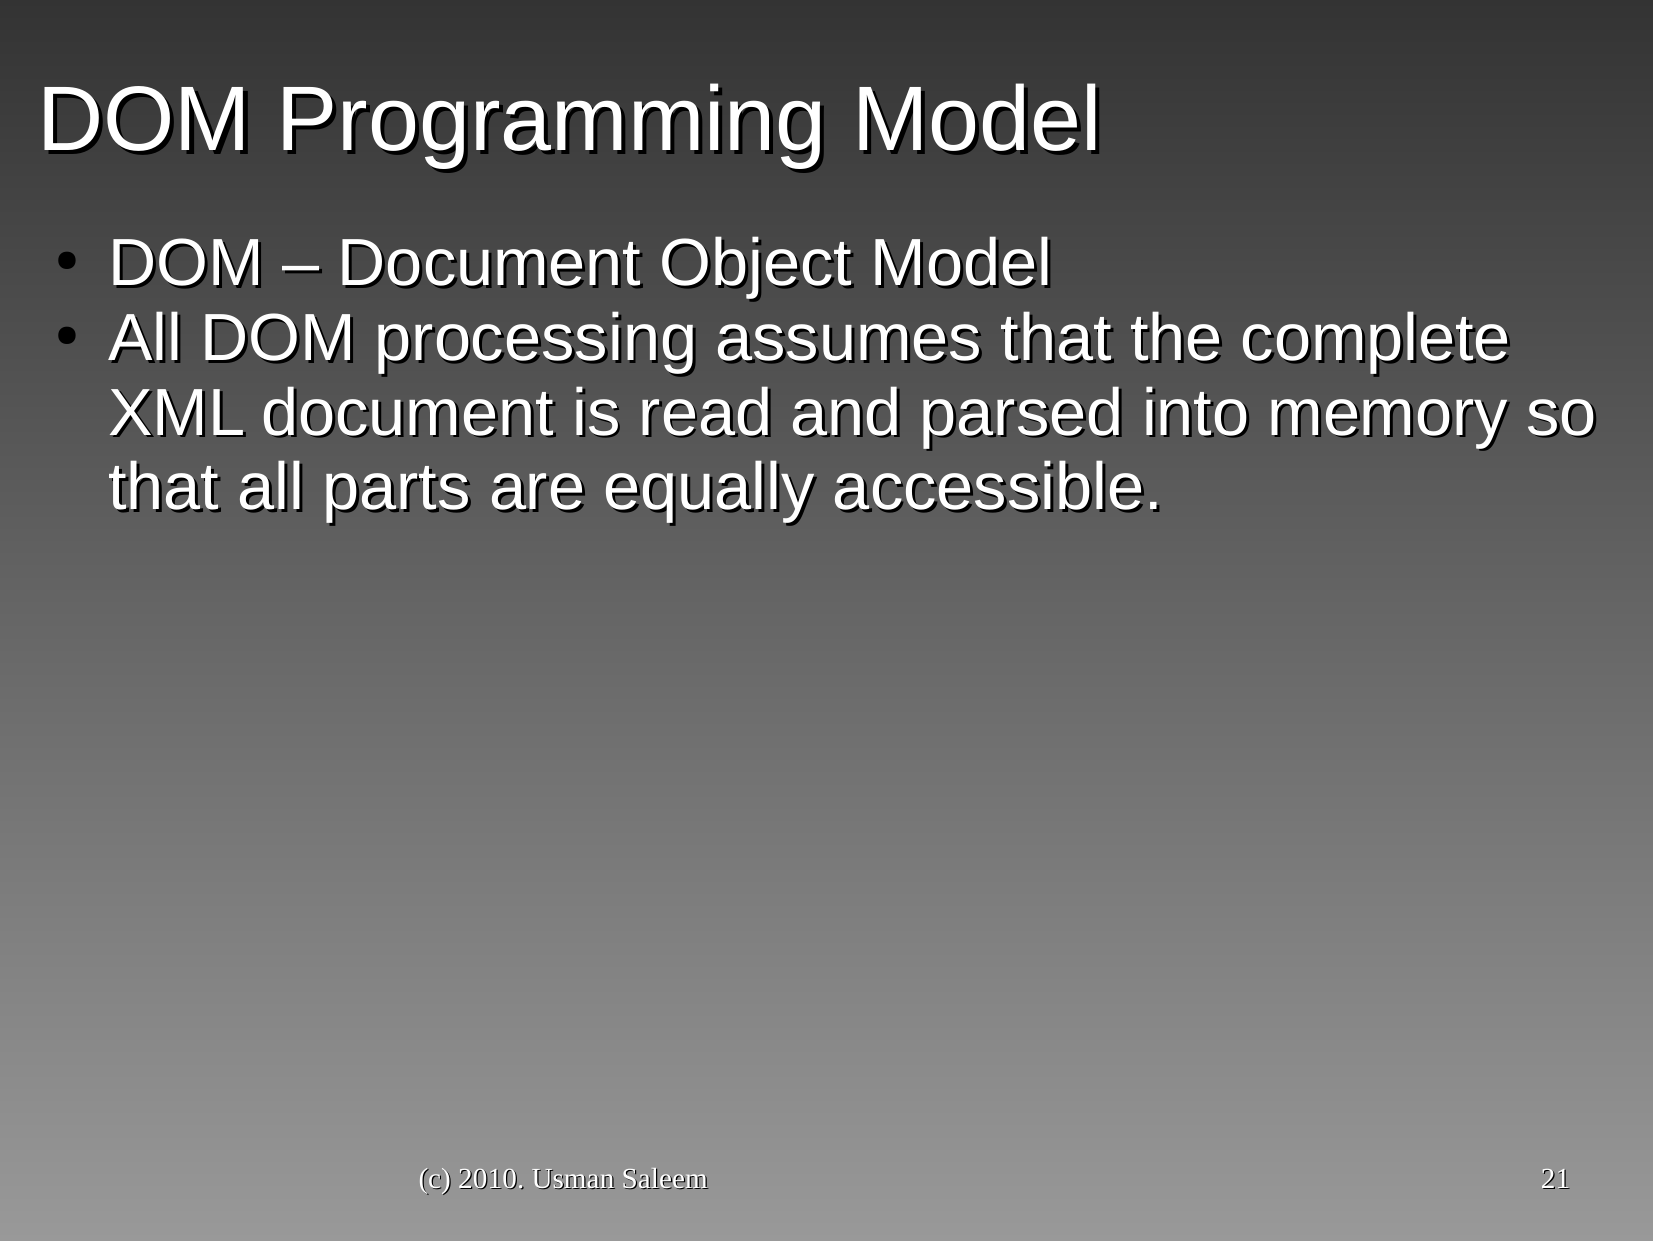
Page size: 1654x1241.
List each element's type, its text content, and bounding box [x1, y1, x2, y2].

list DOM – Document Object Model All DOM processing assumes that the complete XML document is read and parsed into memory so that all parts are equally accessible. [37, 225, 1613, 1126]
title DOM Programming Model [37, 56, 1613, 181]
